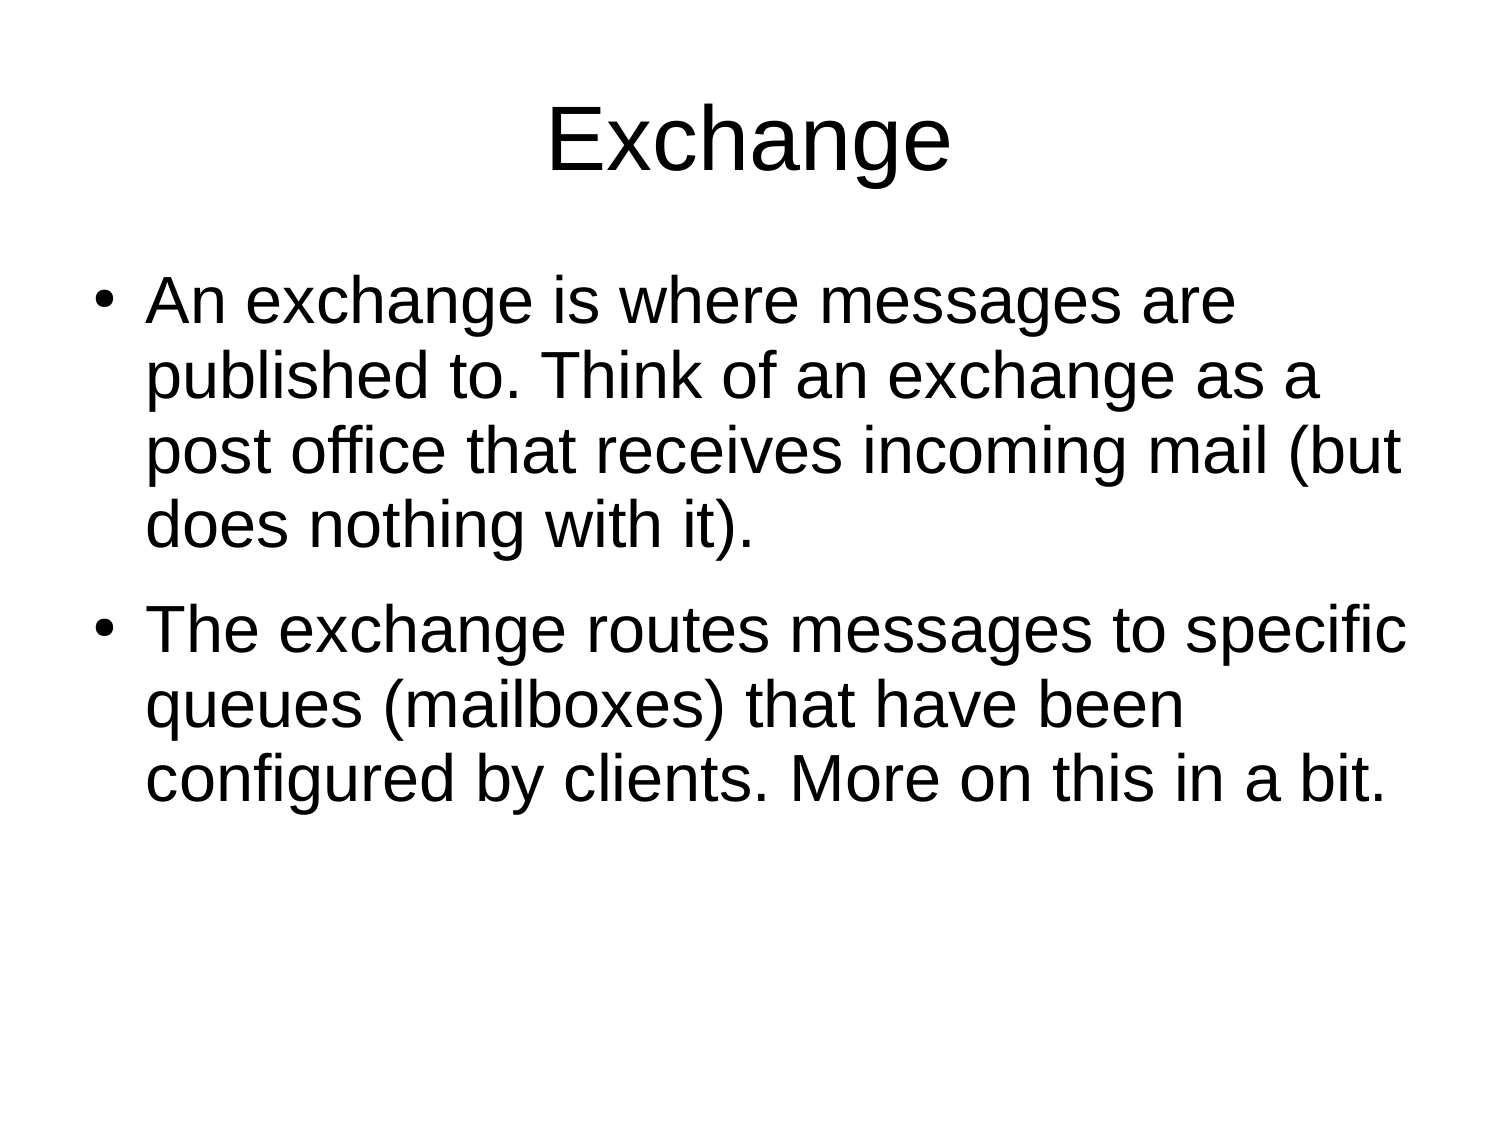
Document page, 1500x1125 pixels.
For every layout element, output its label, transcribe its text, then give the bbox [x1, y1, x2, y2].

list An exchange is where messages are published to. Think of an exchange as a post office that receives incoming mail (but does nothing with it). The exchange routes messages to specific queues (mailboxes) that have been configured by clients. More on this in a bit. [75, 263, 1425, 1006]
title Exchange [75, 44, 1425, 233]
